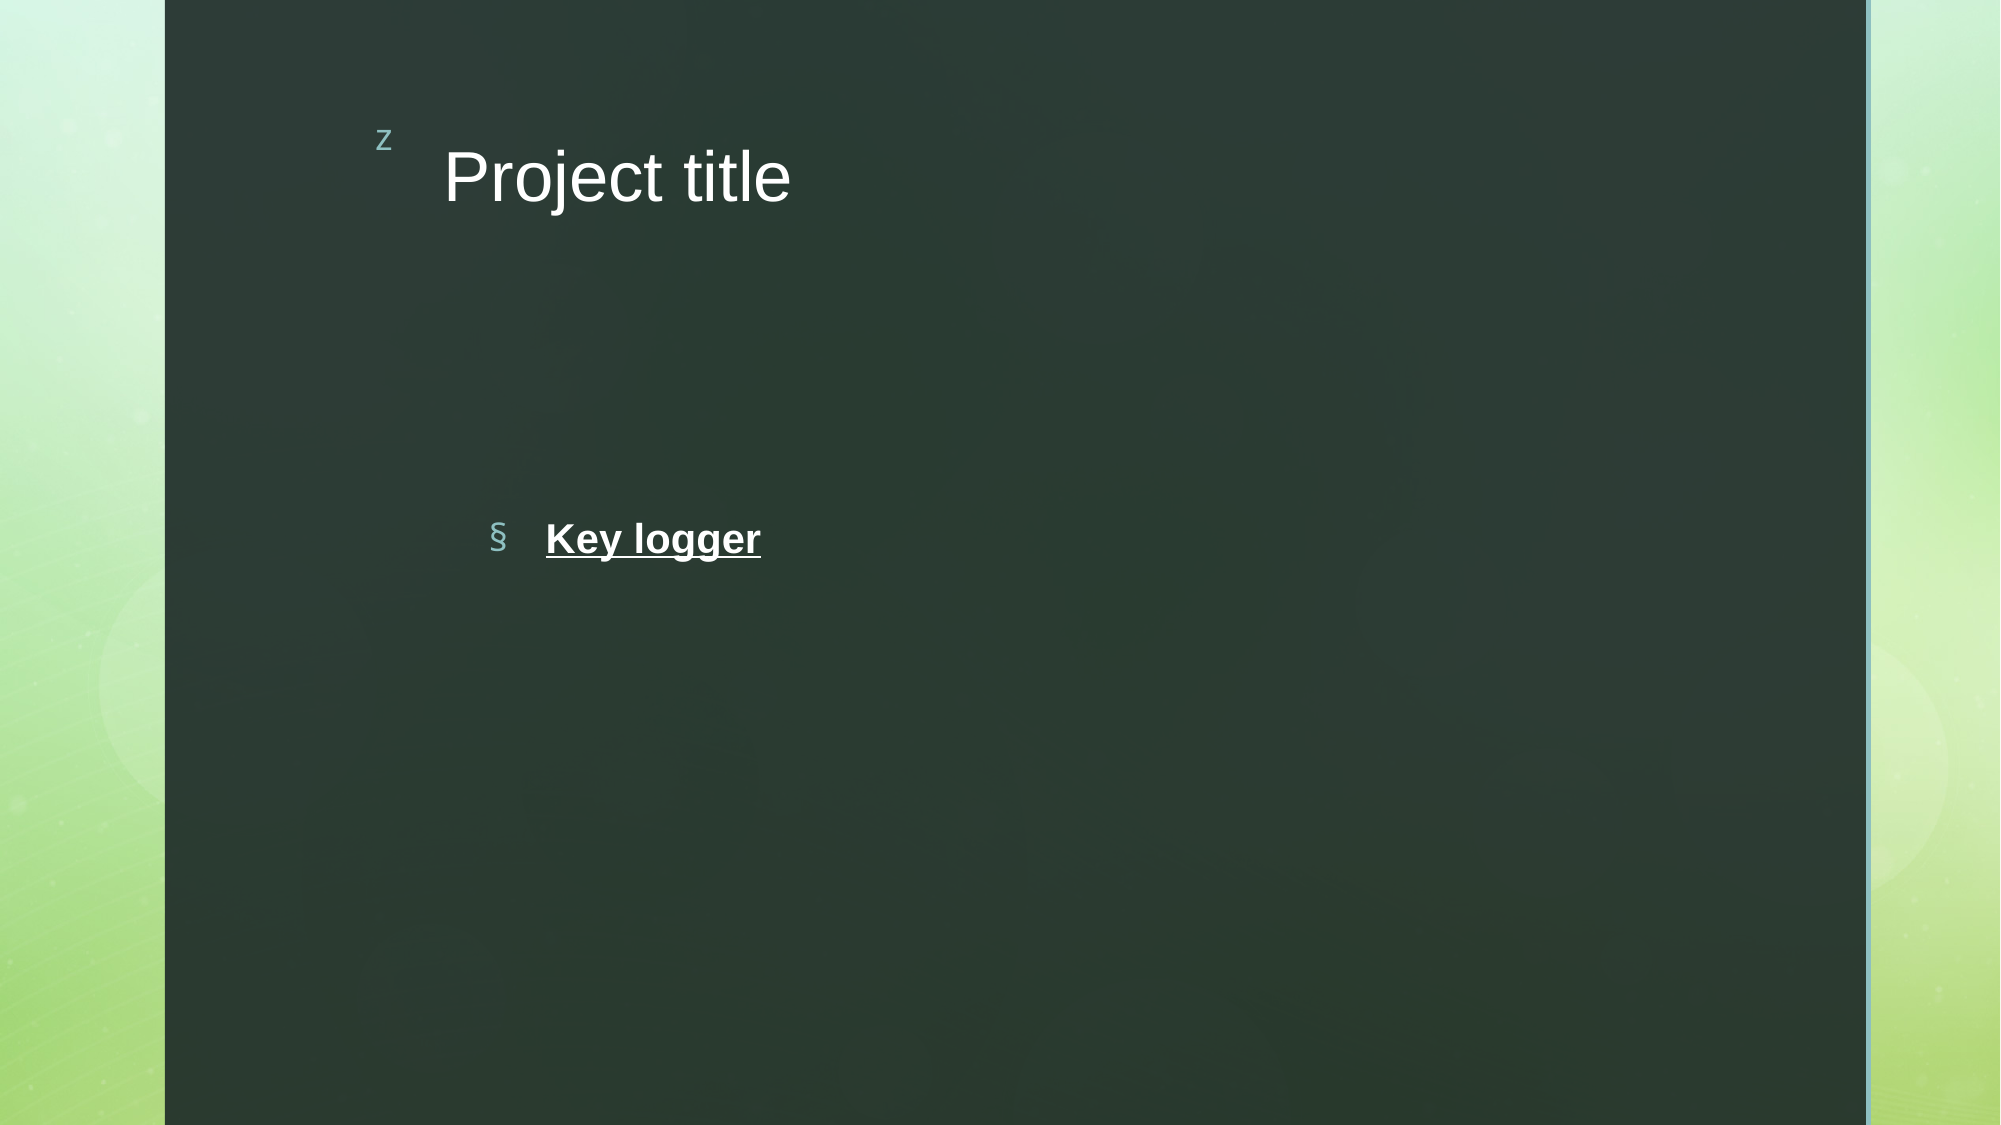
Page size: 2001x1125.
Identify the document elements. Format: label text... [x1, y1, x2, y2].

title Project title [428, 132, 474, 310]
list Key logger [474, 0, 1946, 1125]
